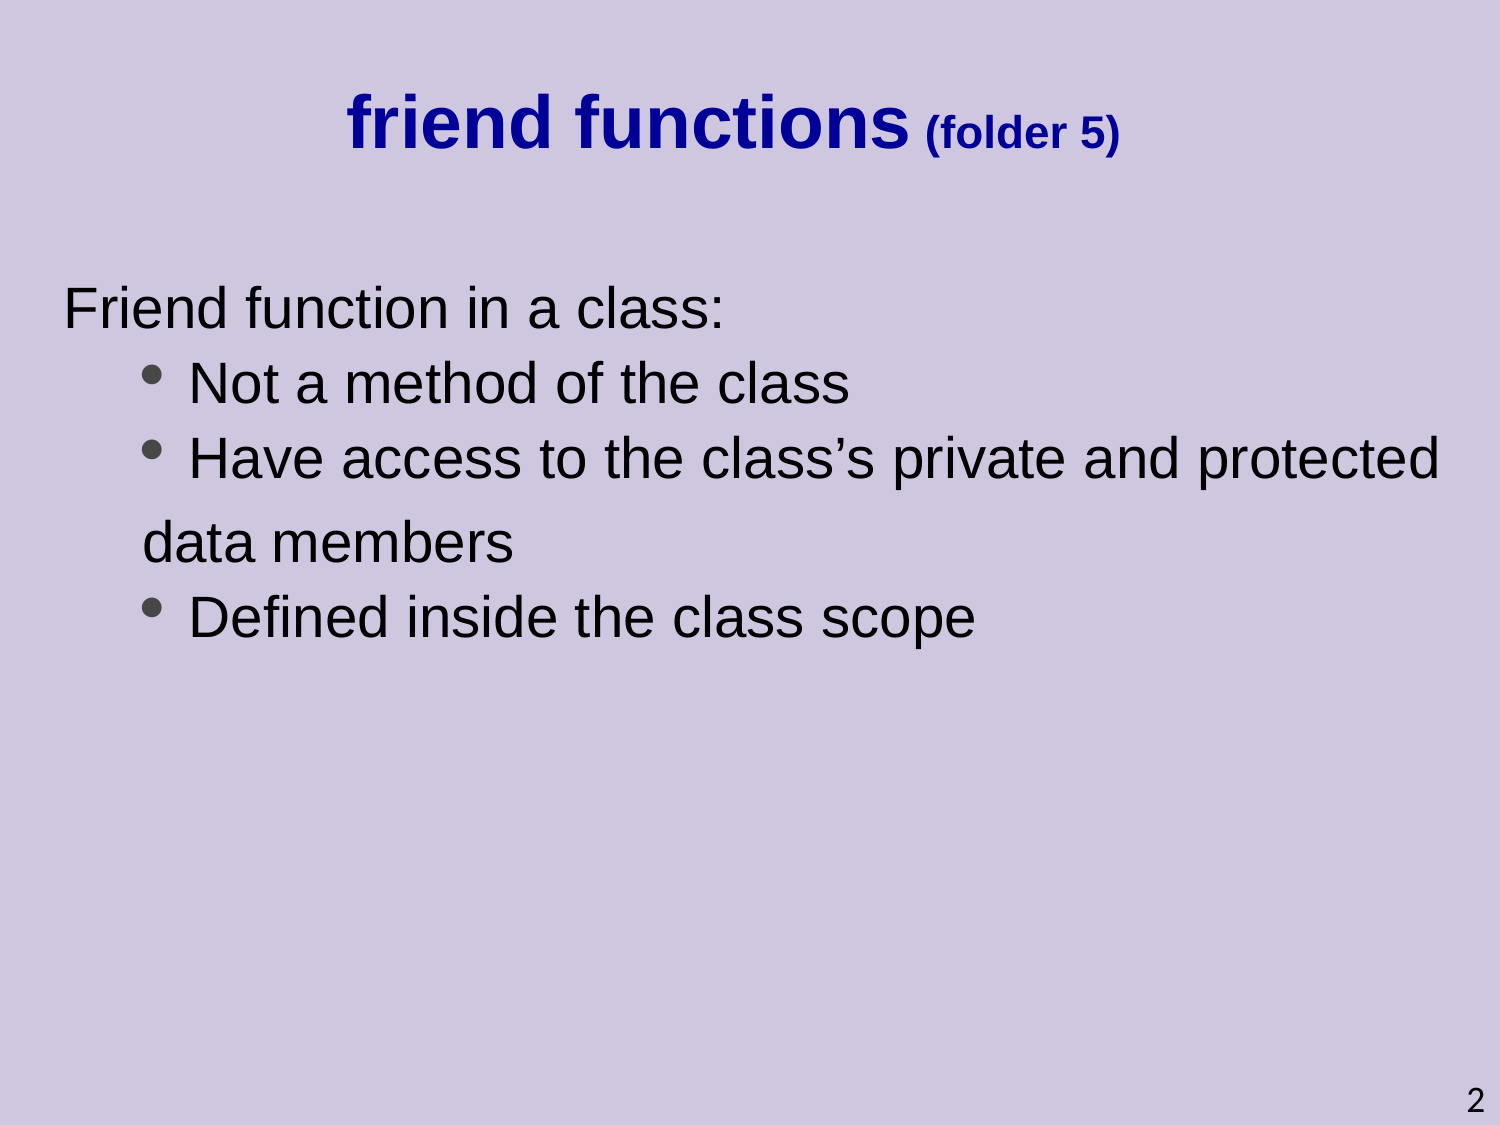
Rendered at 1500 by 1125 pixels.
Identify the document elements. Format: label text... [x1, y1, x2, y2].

text_box <number> [1428, 1069, 1500, 1125]
list Friend function in a class: Not a method of the class Have access to the class’s private and protected data members Defined inside the class scope [49, 188, 1488, 981]
title friend functions (folder 5) [0, 17, 1468, 220]
